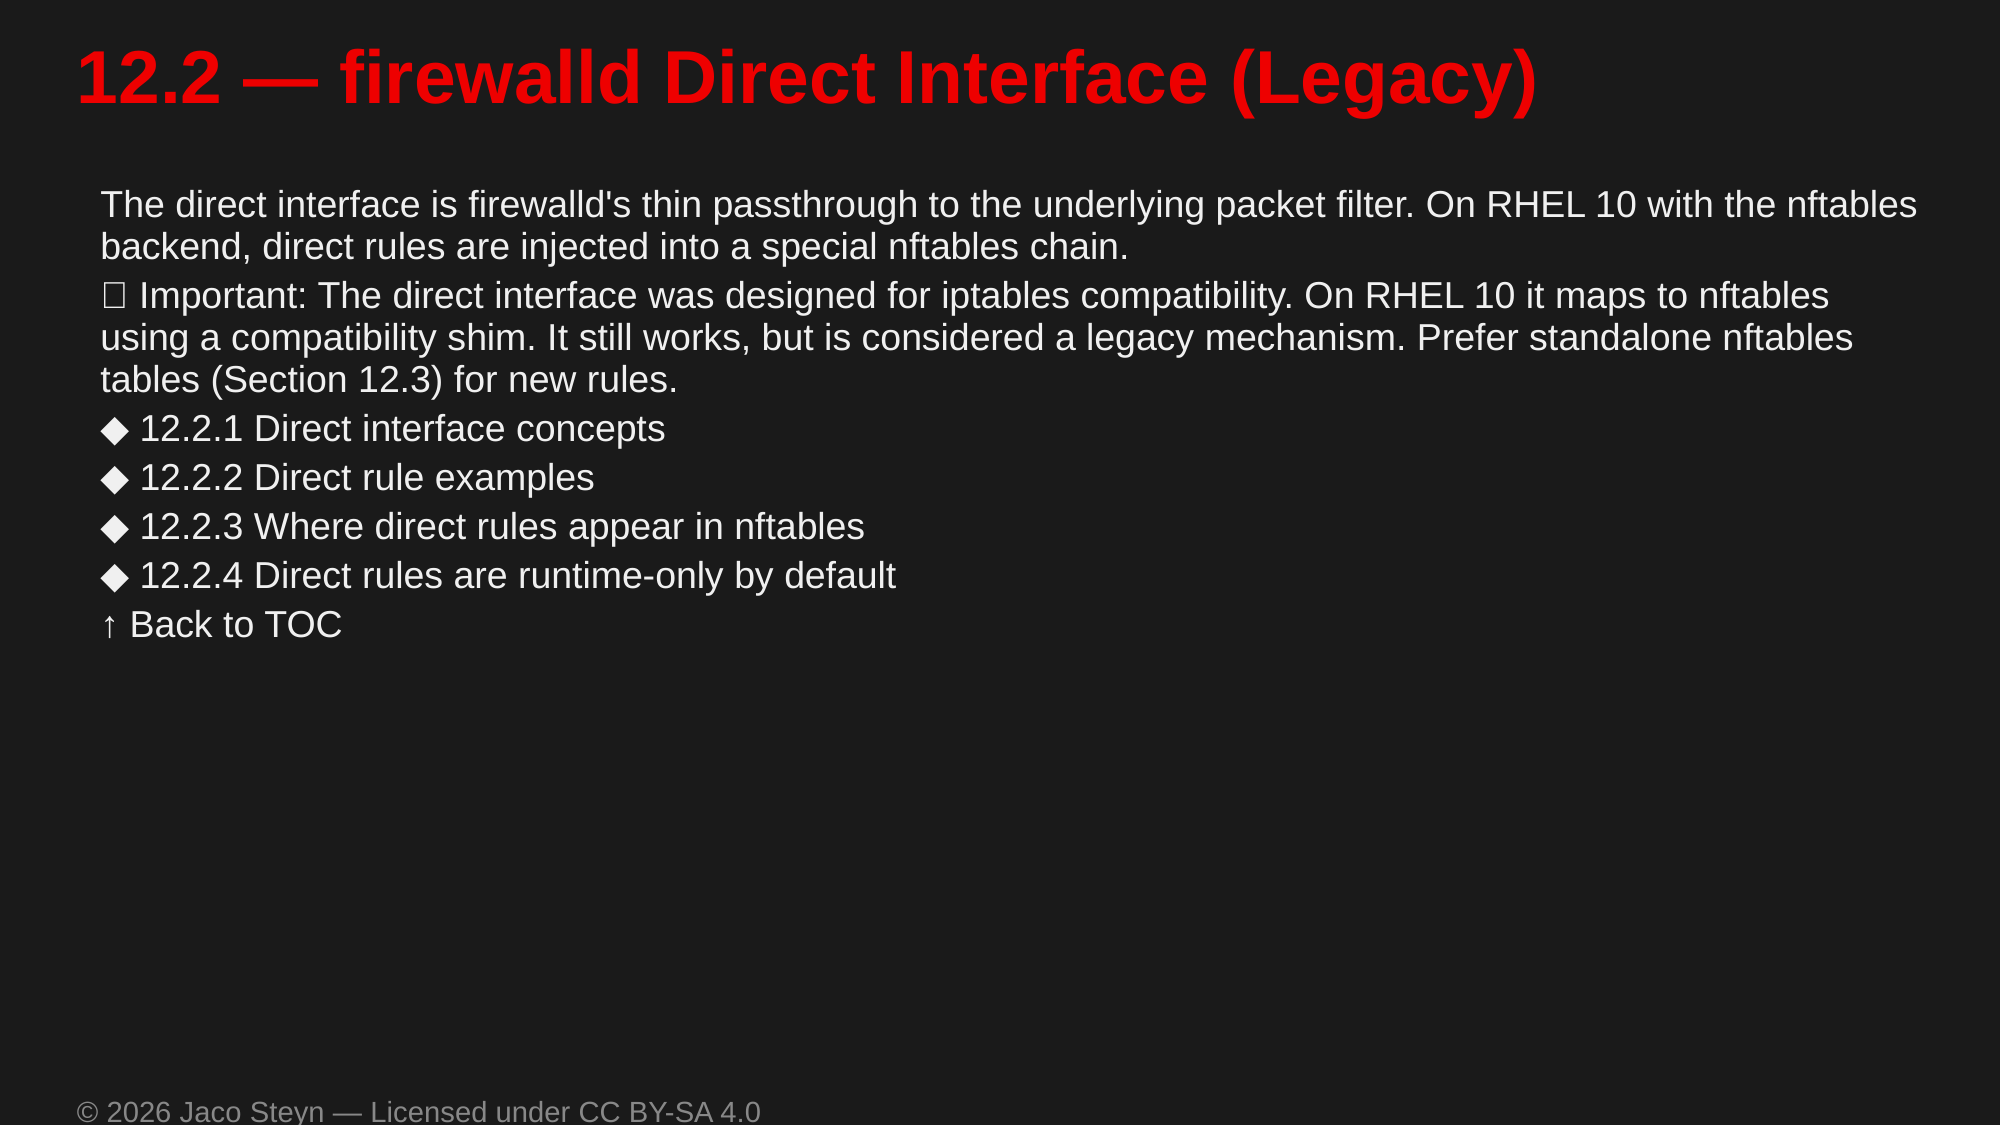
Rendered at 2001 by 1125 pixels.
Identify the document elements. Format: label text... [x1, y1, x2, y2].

text_box 12.2 — firewalld Direct Interface (Legacy) [59, 23, 1942, 154]
text_box The direct interface is firewalld's thin passthrough to the underlying packet filter. On RHEL 10 with the nftables backend, direct rules are injected into a special nftables chain. 💡 Important: The direct interface was designed for iptables compatibility. On RHEL 10 it maps to nftables using a compatibility shim. It still works, but is considered a legacy mechanism. Prefer standalone nftables tables (Section 12.3) for new rules. ◆ 12.2.1 Direct interface concepts ◆ 12.2.2 Direct rule examples ◆ 12.2.3 Where direct rules appear in nftables ◆ 12.2.4 Direct rules are runtime-only by default ↑ Back to TOC [59, 171, 1942, 1083]
text_box © 2026 Jaco Steyn — Licensed under CC BY-SA 4.0 [59, 1083, 1942, 1120]
